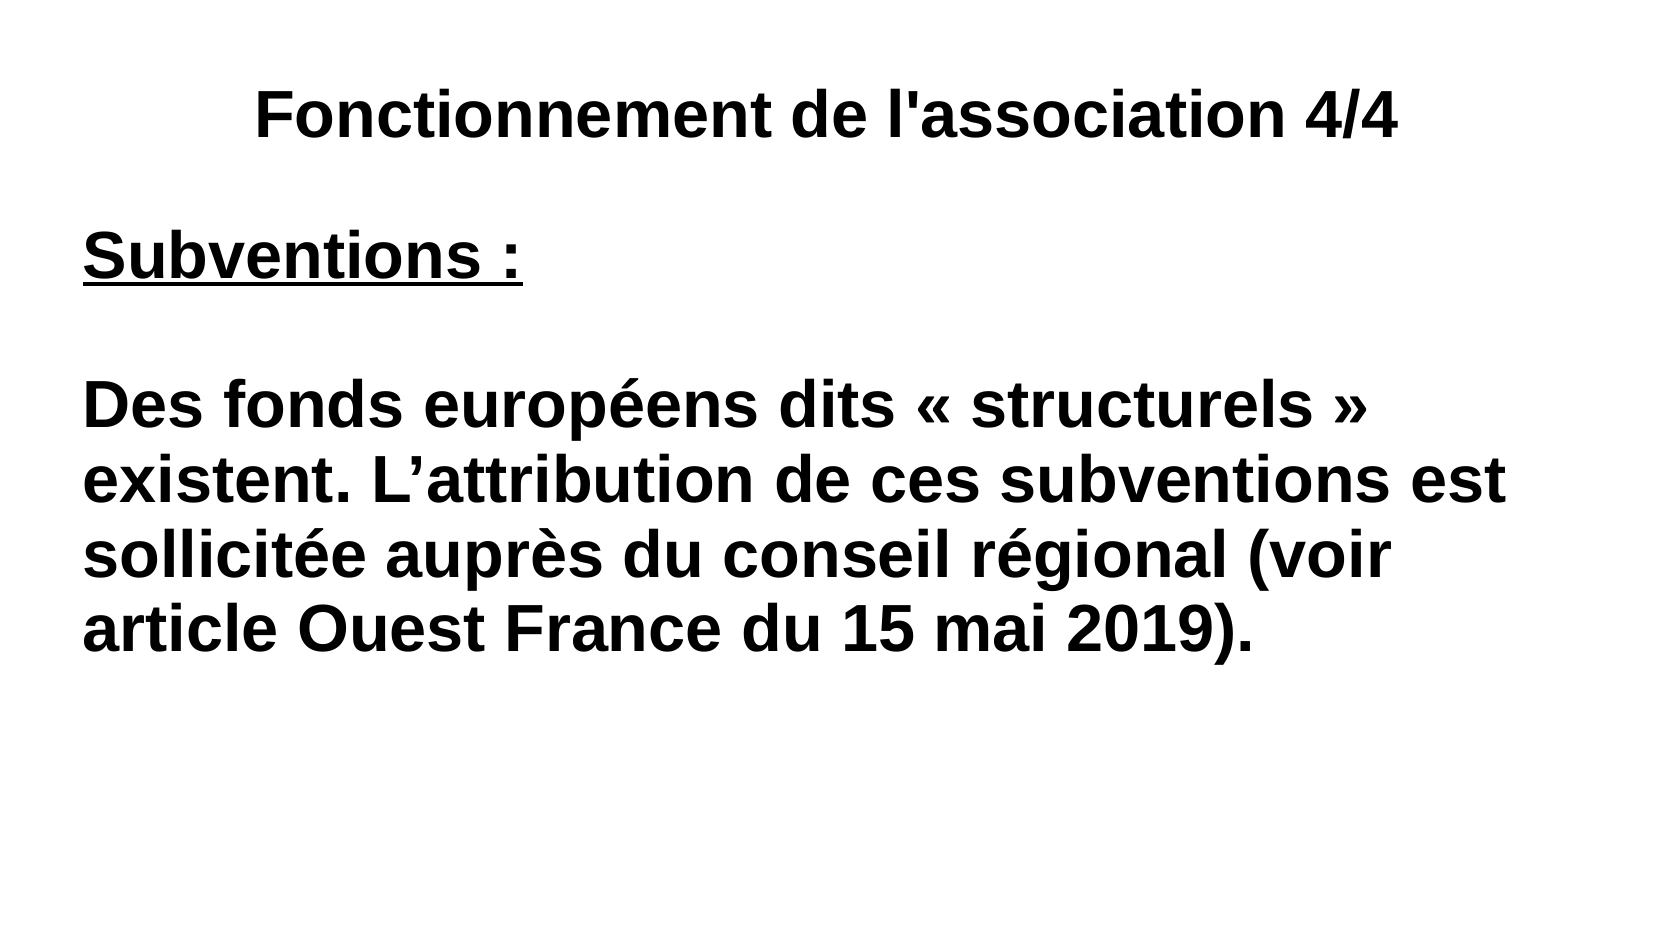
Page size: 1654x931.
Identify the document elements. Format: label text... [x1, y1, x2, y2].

list Subventions : Des fonds européens dits « structurels » existent. L’attribution de ces subventions est sollicitée auprès du conseil régional (voir article Ouest France du 15 mai 2019). [82, 217, 1571, 758]
title Fonctionnement de l'association 4/4 [82, 37, 1571, 193]
